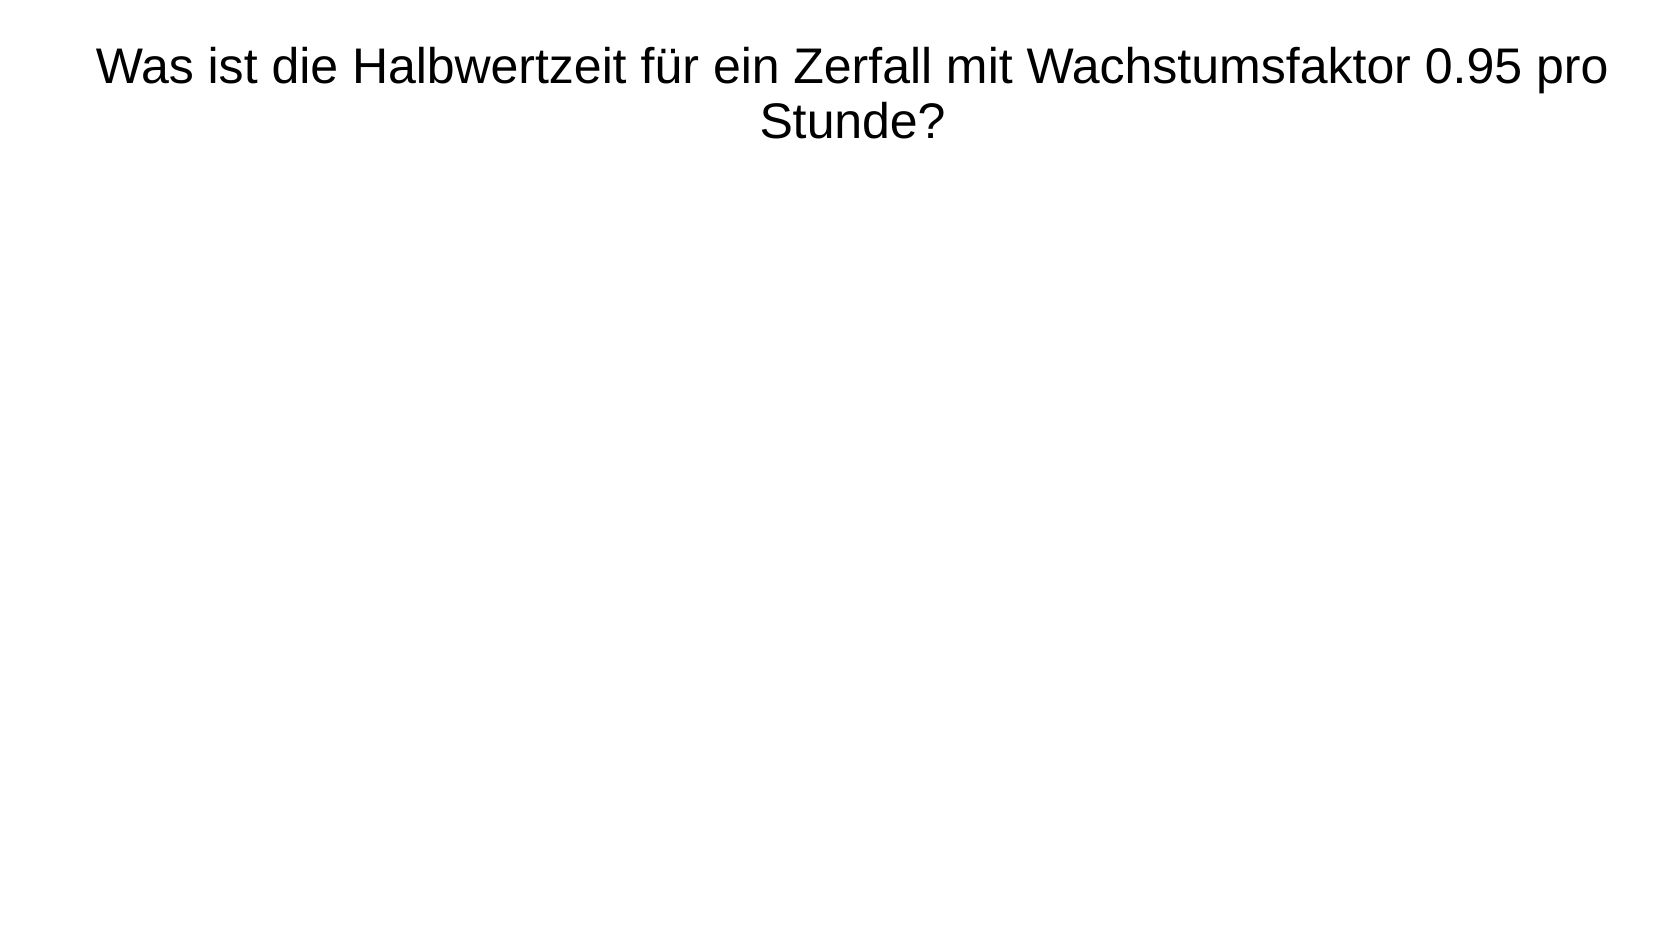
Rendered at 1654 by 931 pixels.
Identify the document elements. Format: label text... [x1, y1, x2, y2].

list Was ist die Halbwertzeit für ein Zerfall mit Wachstumsfaktor 0.95 pro Stunde? [0, 37, 1643, 578]
